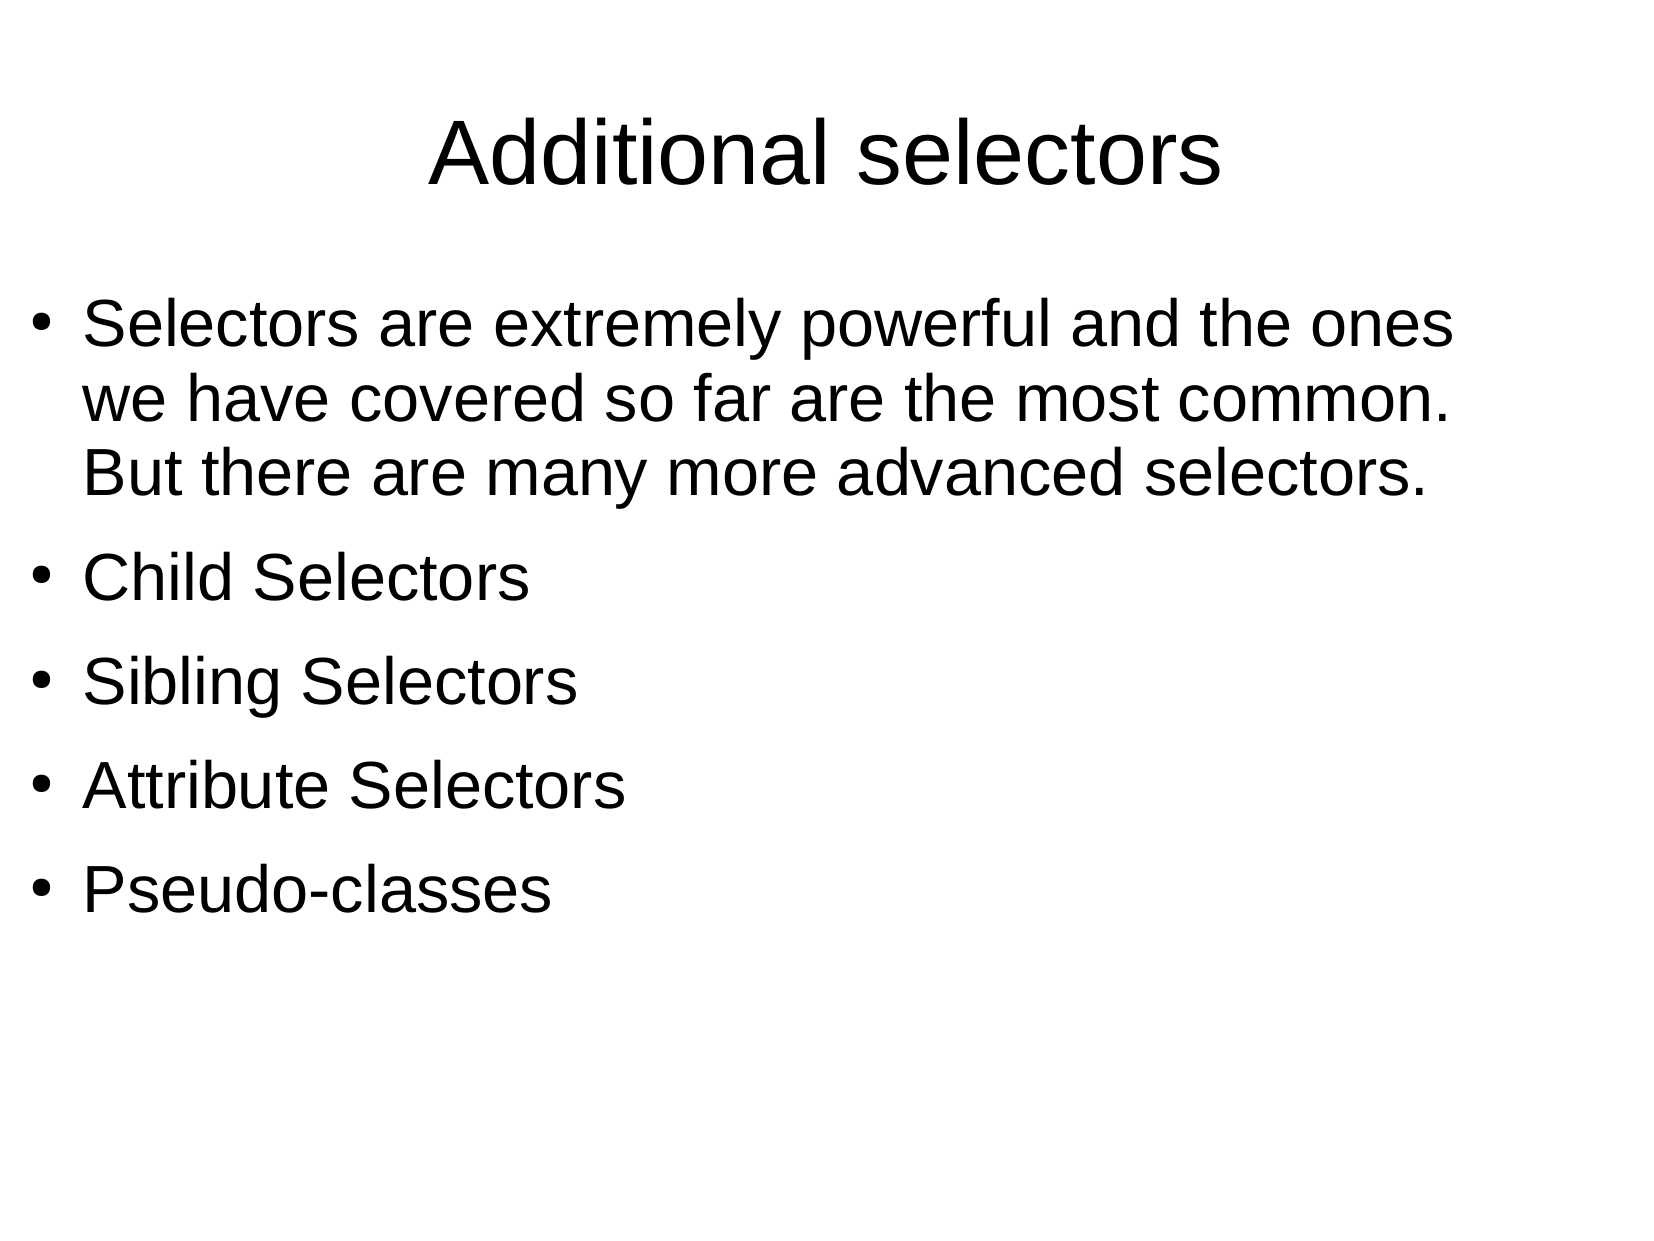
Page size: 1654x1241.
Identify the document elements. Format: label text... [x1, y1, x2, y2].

list Selectors are extremely powerful and the ones we have covered so far are the most common. But there are many more advanced selectors. Child Selectors Sibling Selectors Attribute Selectors Pseudo-classes [11, 285, 1501, 1006]
title Additional selectors [82, 49, 1571, 257]
